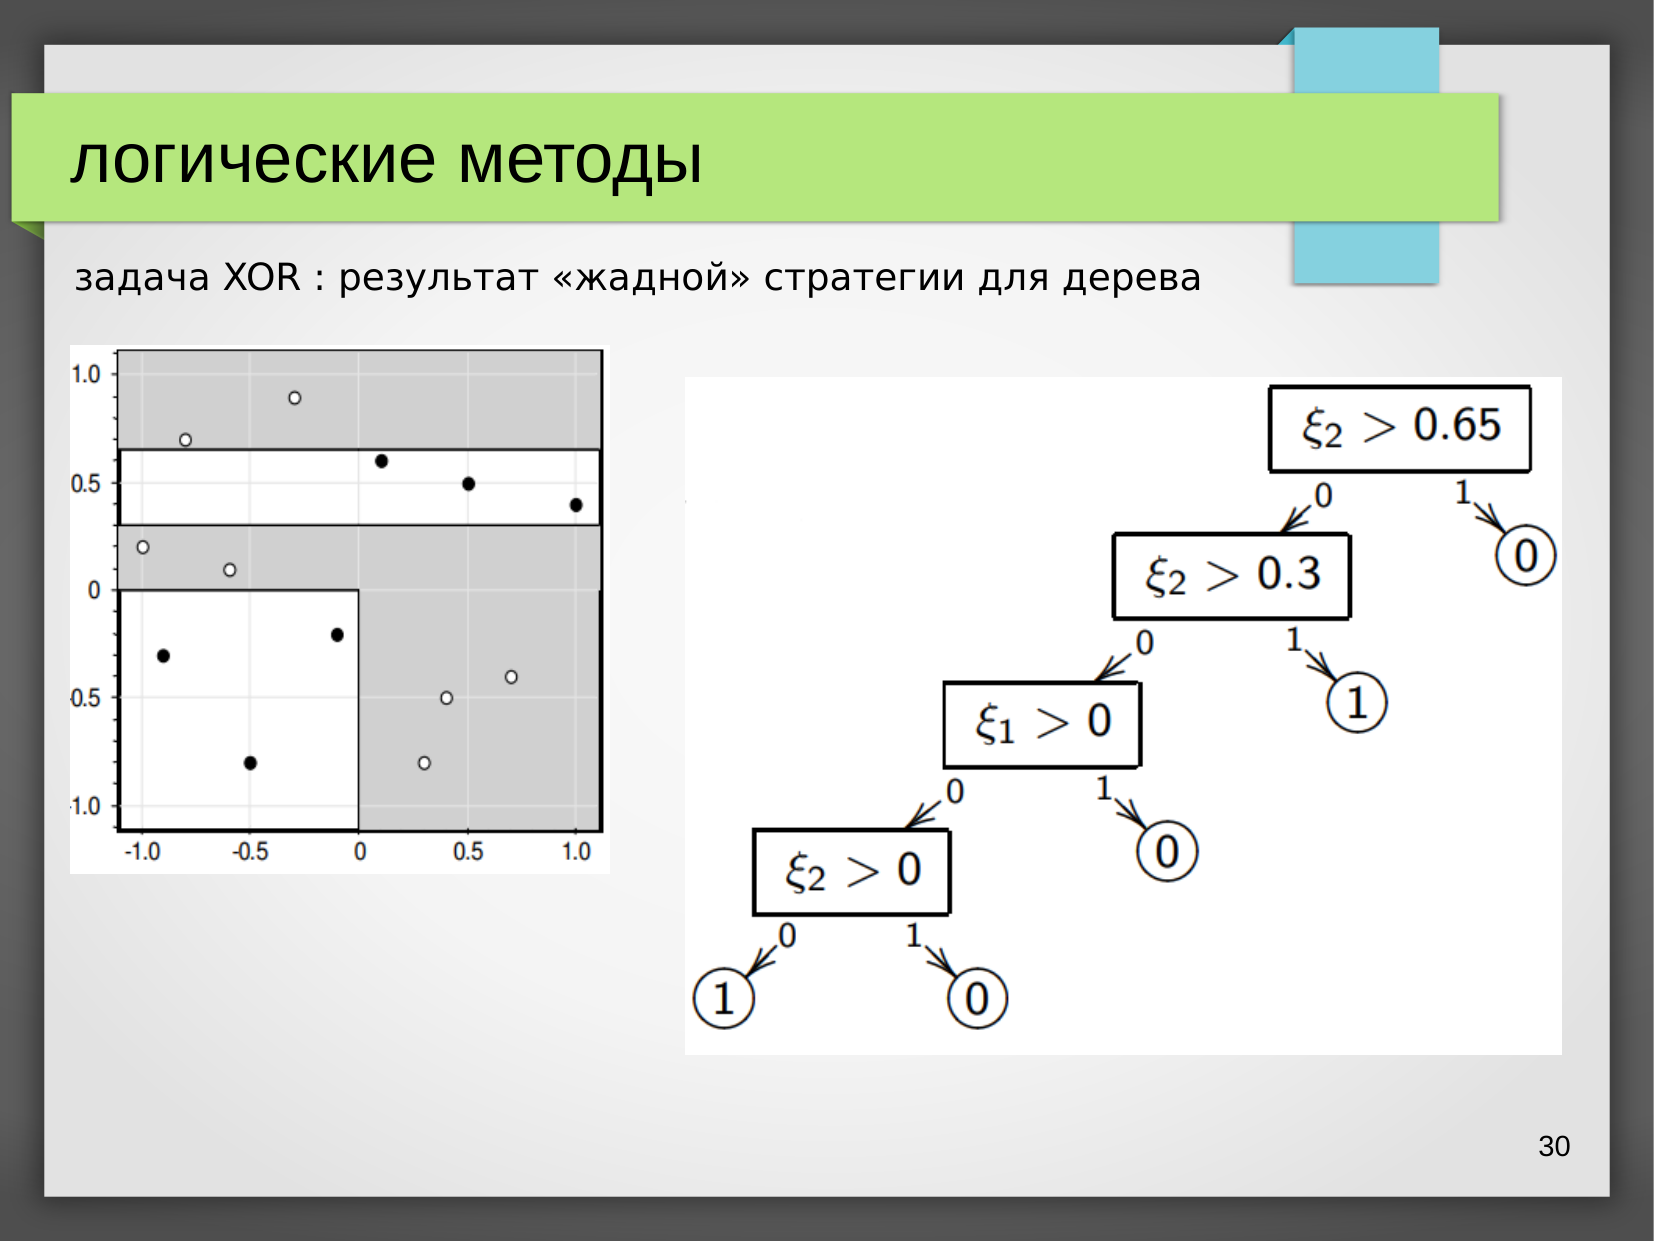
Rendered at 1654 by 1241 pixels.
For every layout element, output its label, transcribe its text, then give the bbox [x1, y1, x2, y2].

title логические методы [70, 118, 1205, 199]
picture [0, 0, 1654, 1241]
text_box задача XOR : результат «жадной» стратегии для дерева [59, 248, 1312, 309]
